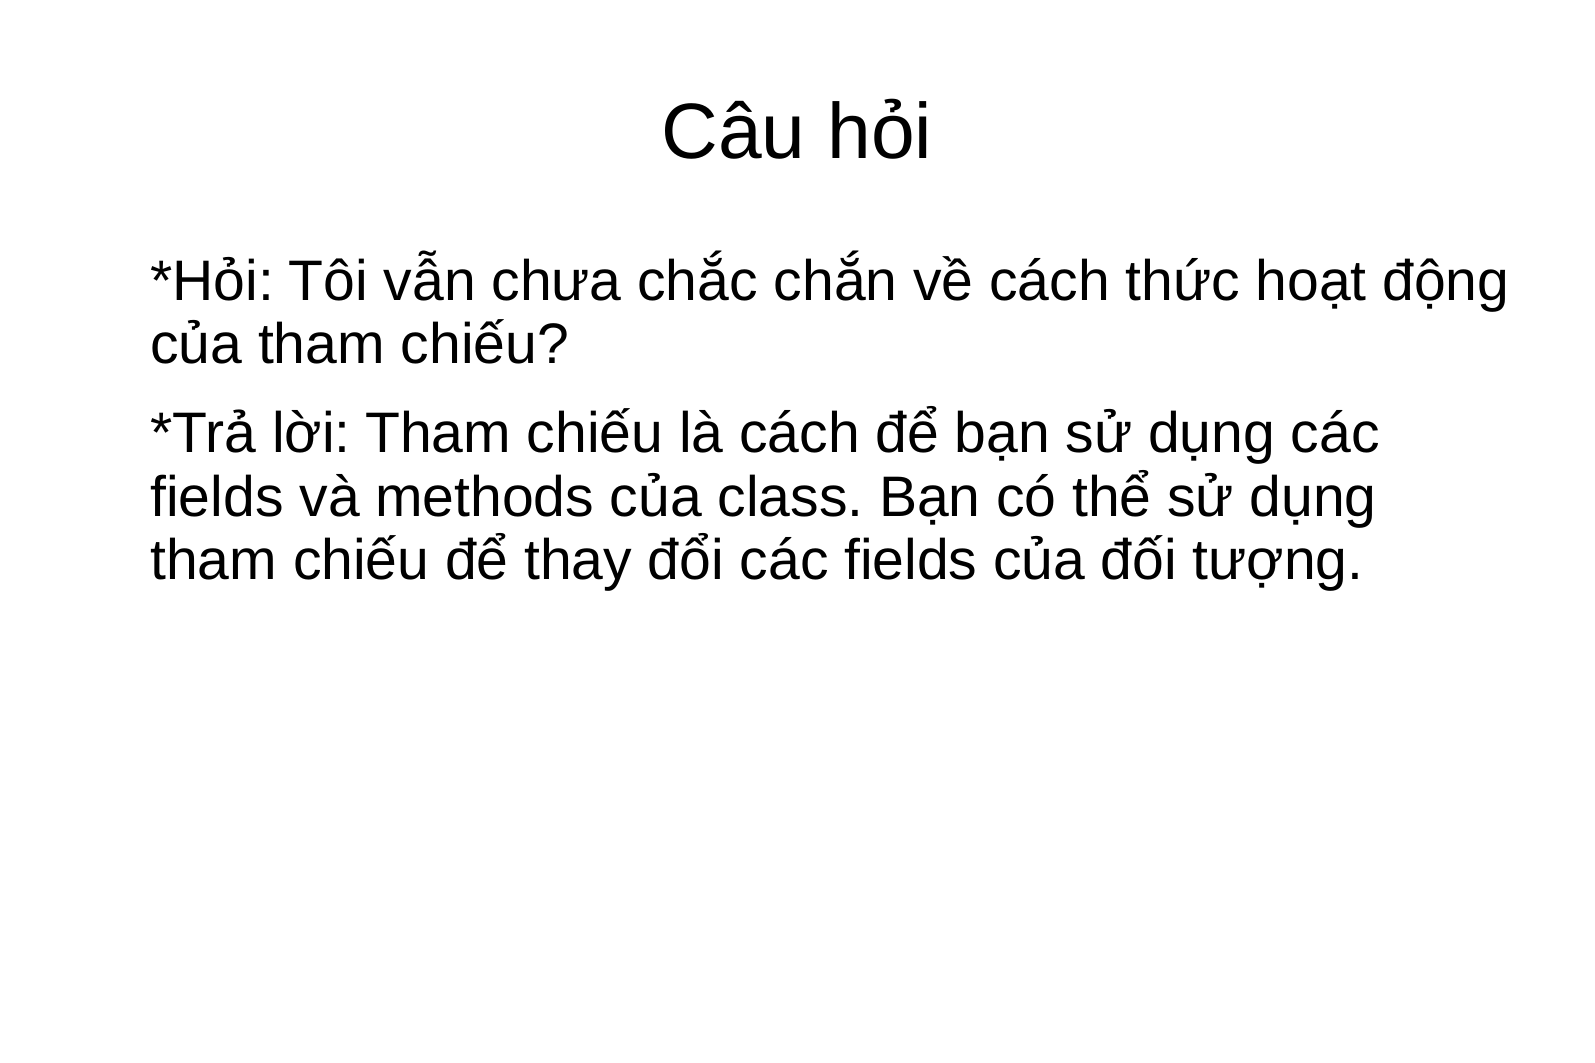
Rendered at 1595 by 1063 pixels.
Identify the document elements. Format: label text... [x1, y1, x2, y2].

title Câu hỏi [79, 42, 1515, 220]
list *Hỏi: Tôi vẫn chưa chắc chắn về cách thức hoạt động của tham chiếu? *Trả lời: Tham chiếu là cách để bạn sử dụng các fields và methods của class. Bạn có thể sử dụng tham chiếu để thay đổi các fields của đối tượng. [79, 248, 1515, 951]
